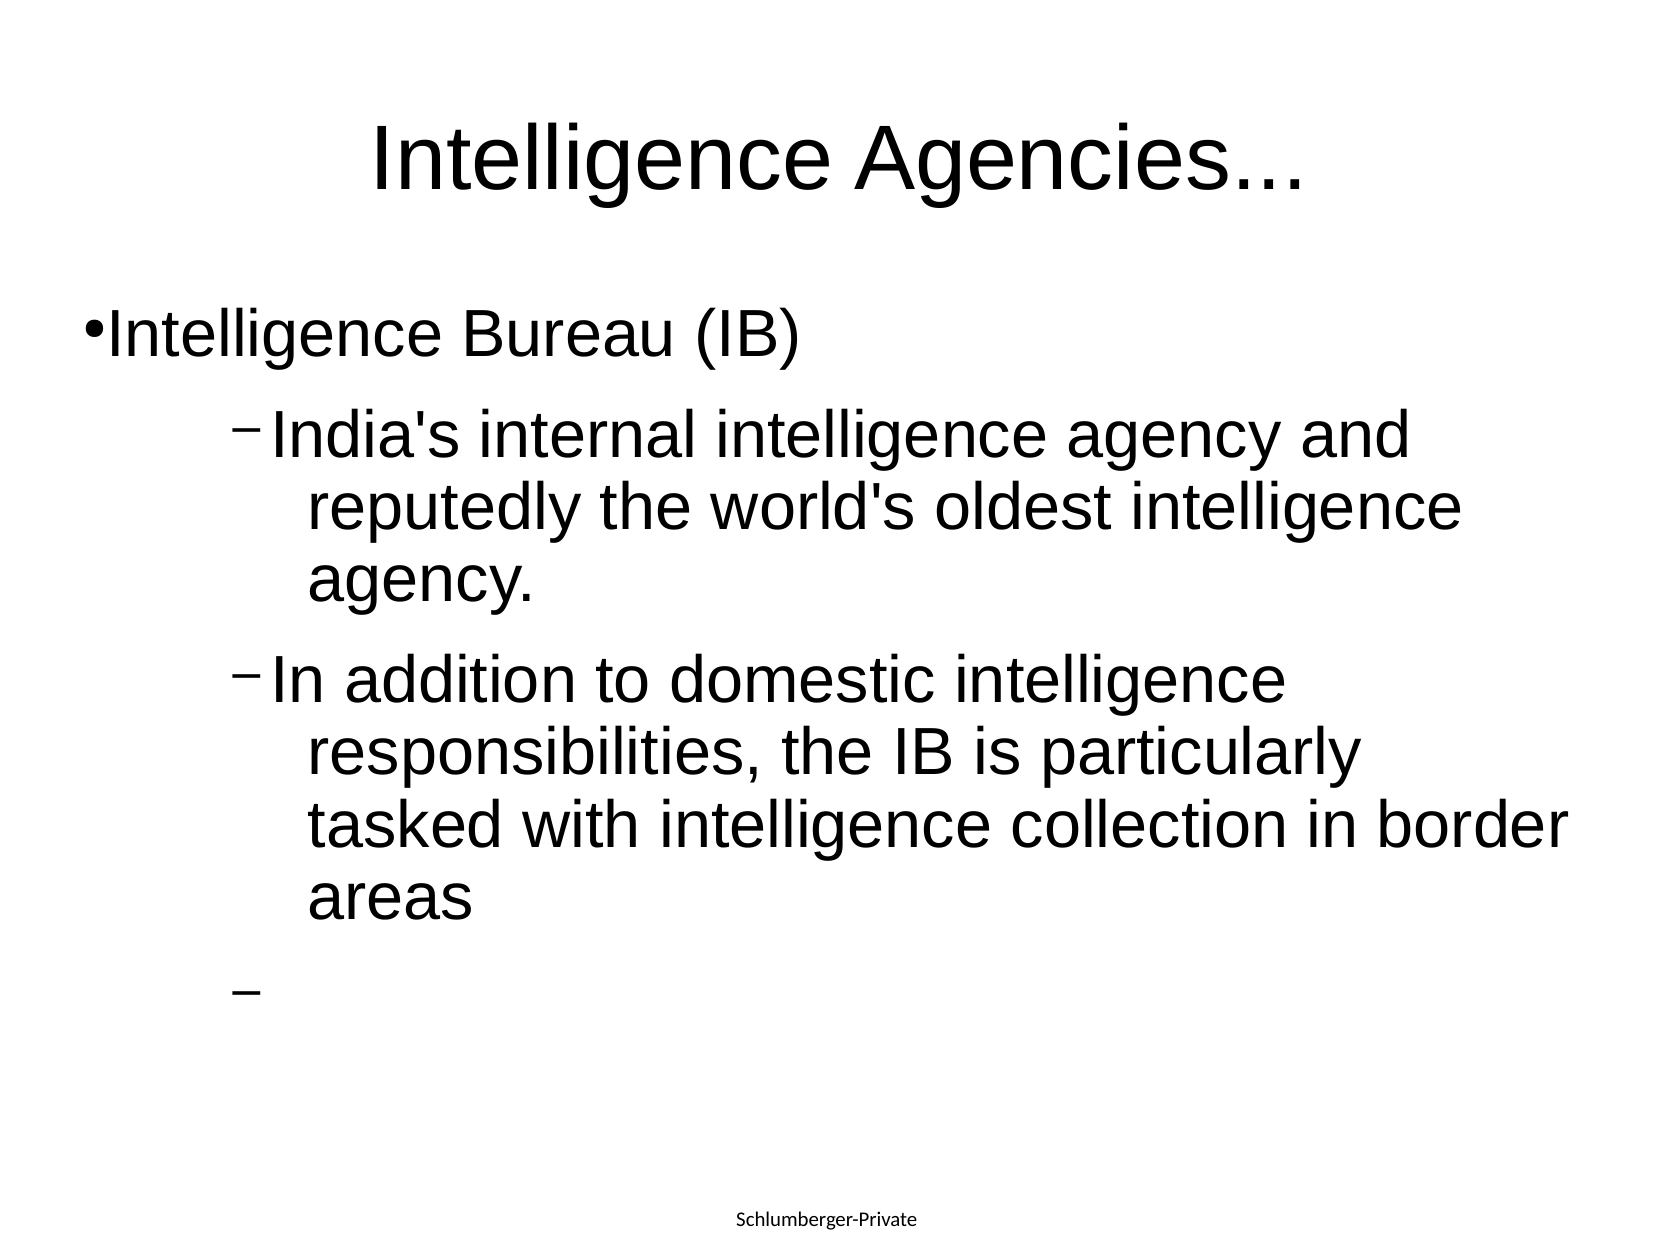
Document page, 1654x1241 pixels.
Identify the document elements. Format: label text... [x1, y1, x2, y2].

list Intelligence Bureau (IB) India's internal intelligence agency and reputedly the world's oldest intelligence agency. In addition to domestic intelligence responsibilities, the IB is particularly tasked with intelligence collection in border areas [82, 290, 1571, 1010]
title Intelligence Agencies... [82, 49, 1571, 257]
